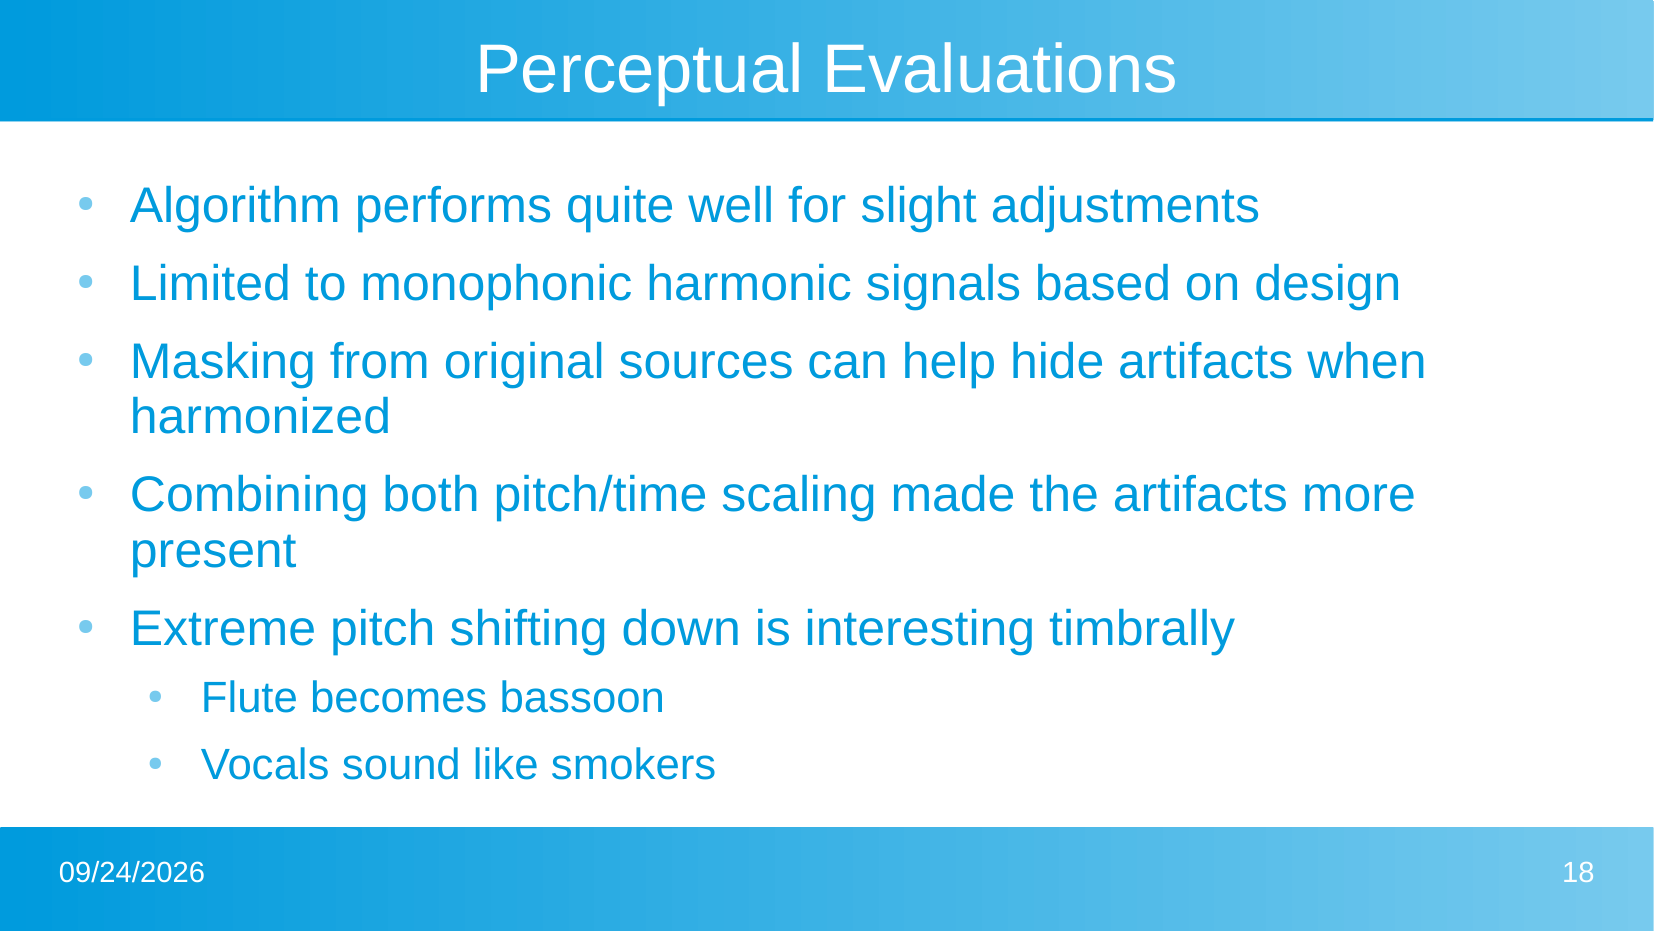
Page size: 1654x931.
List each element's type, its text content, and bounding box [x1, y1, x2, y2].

title Perceptual Evaluations [59, 29, 1595, 108]
list Algorithm performs quite well for slight adjustments Limited to monophonic harmonic signals based on design Masking from original sources can help hide artifacts when harmonized Combining both pitch/time scaling made the artifacts more present Extreme pitch shifting down is interesting timbrally Flute becomes bassoon Vocals sound like smokers [59, 177, 1595, 768]
